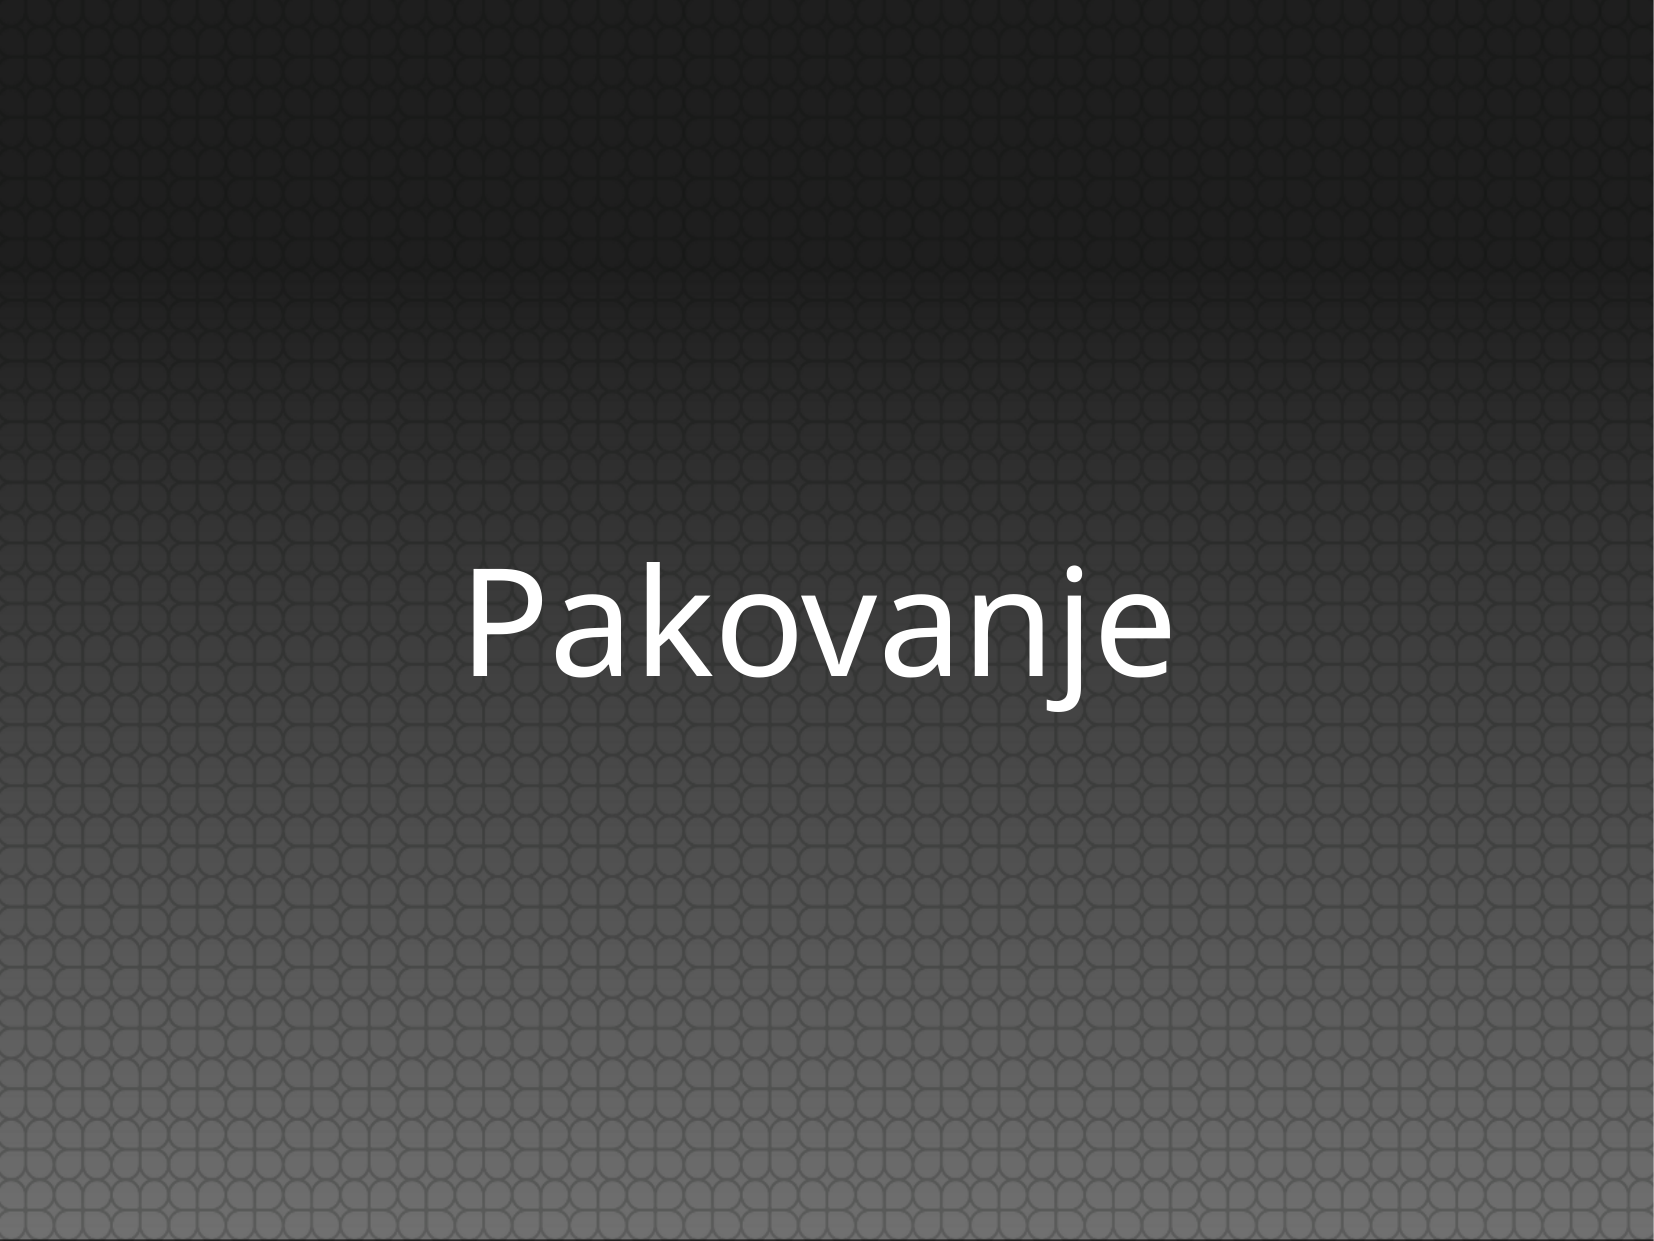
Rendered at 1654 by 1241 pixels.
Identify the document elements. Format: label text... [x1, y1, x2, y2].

title Pakovanje [75, 525, 1564, 713]
picture [0, 0, 1654, 1241]
